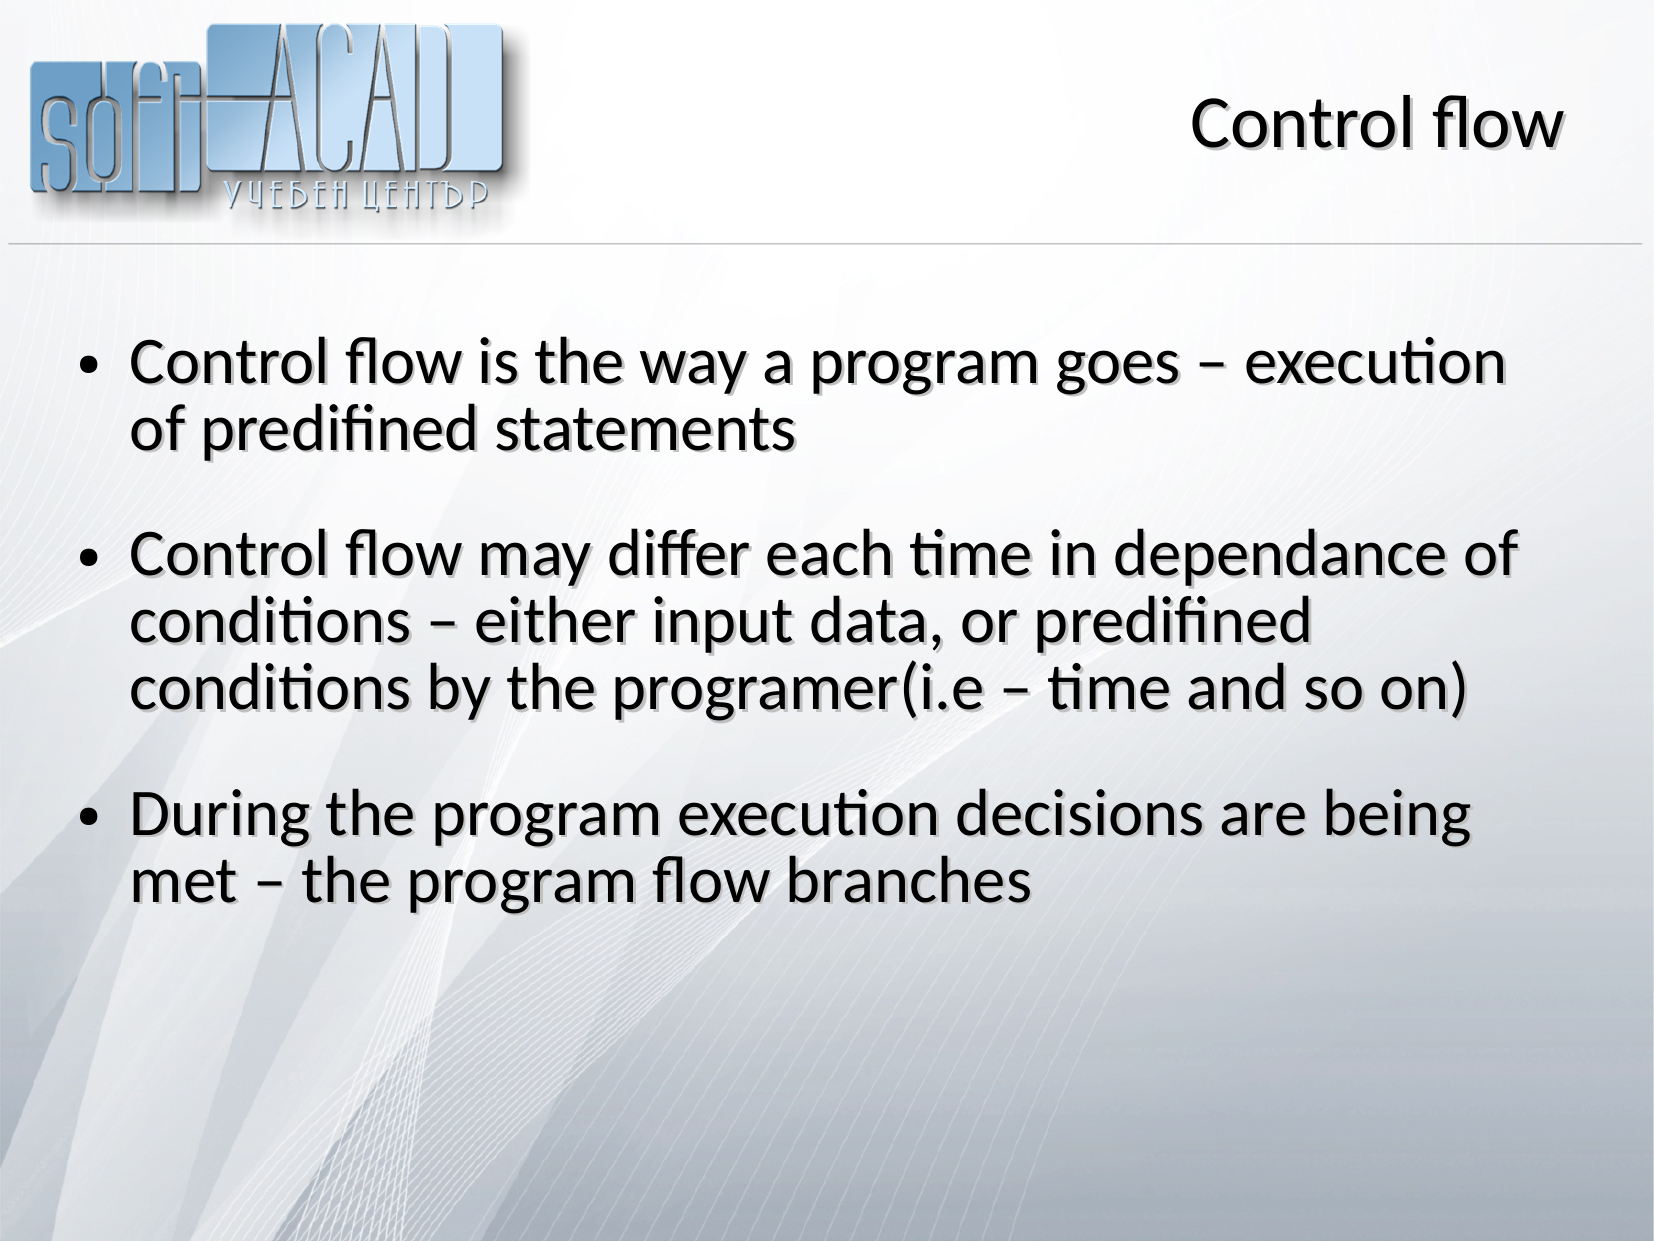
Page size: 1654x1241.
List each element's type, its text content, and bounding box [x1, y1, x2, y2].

list Control flow is the way a program goes – execution of predifined statements Control flow may differ each time in dependance of conditions – either input data, or predifined conditions by the programer(i.e – time and so on) During the program execution decisions are being met – the program flow branches [59, 333, 1572, 1152]
title Control flow [82, 0, 1565, 257]
picture [0, 0, 1654, 1241]
